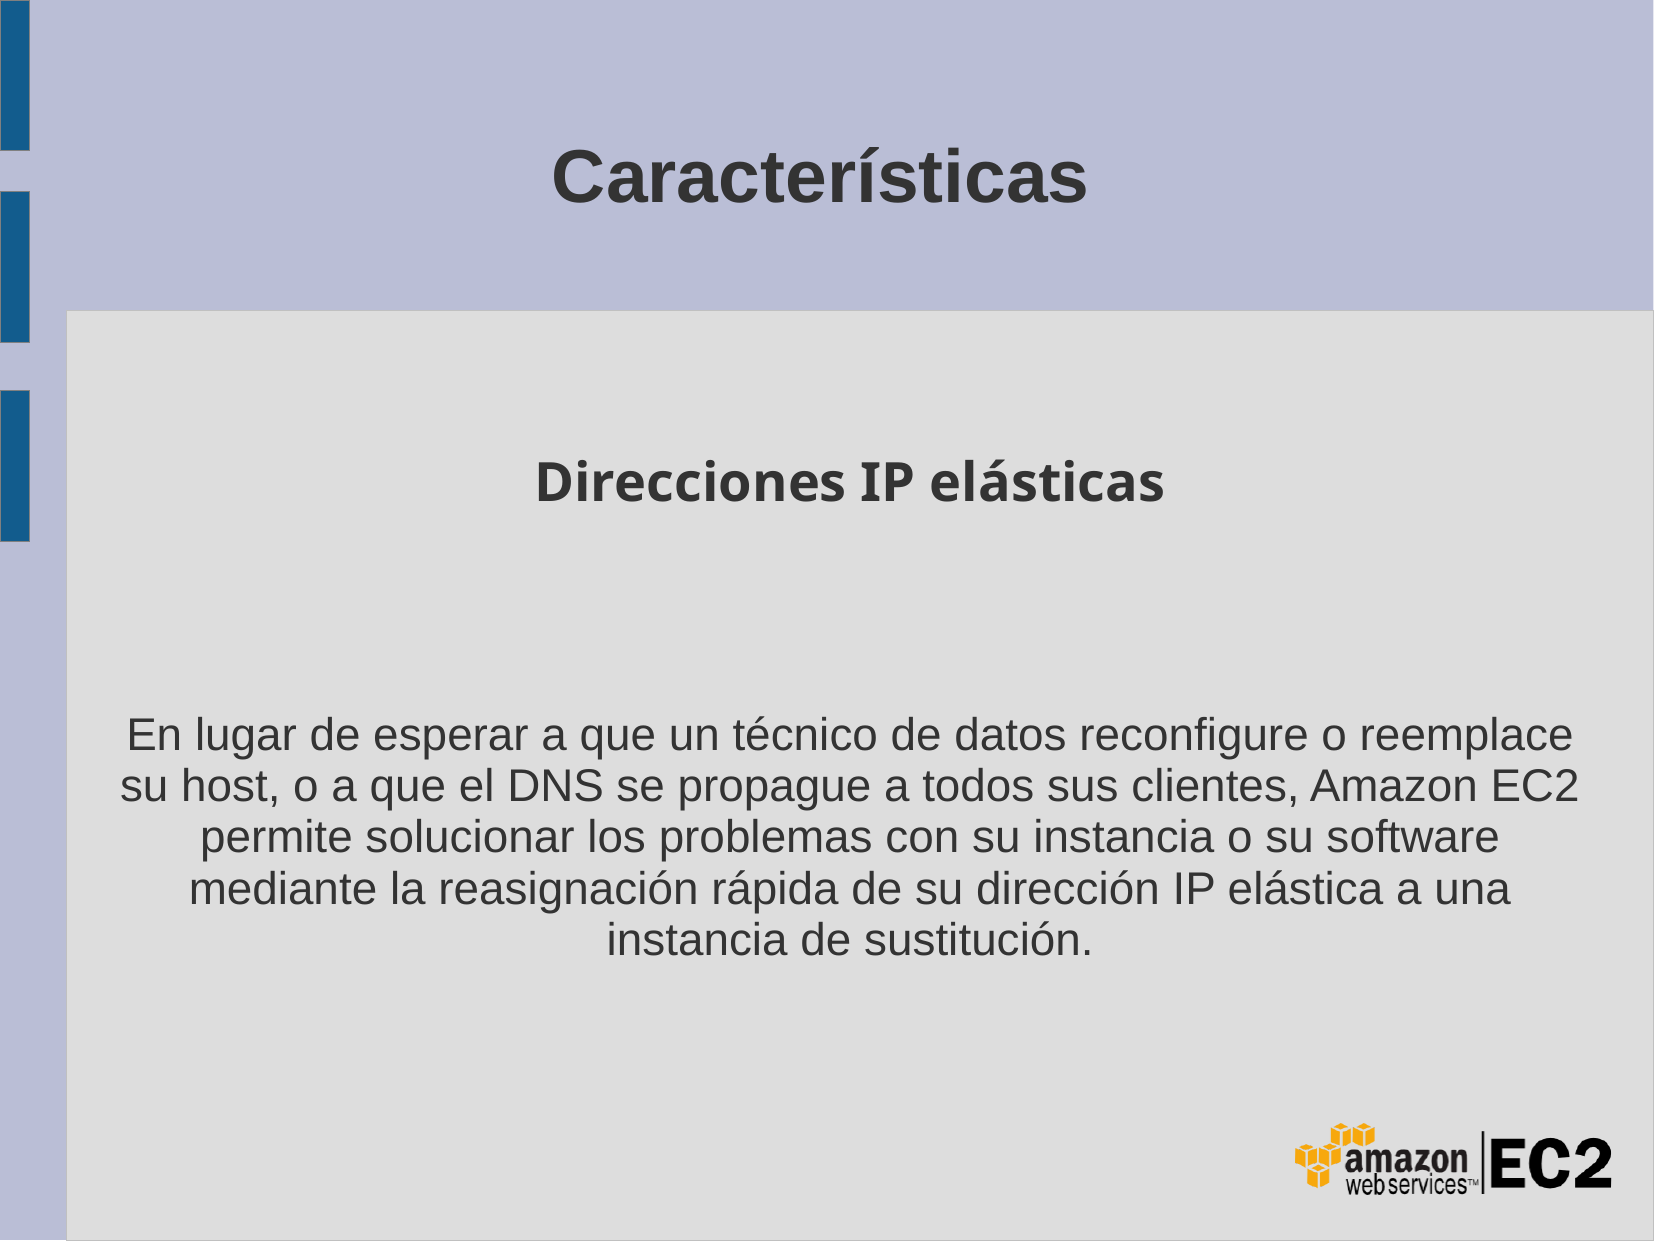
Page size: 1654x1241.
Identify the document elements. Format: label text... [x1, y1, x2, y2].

list Direcciones IP elásticas En lugar de esperar a que un técnico de datos reconfigure o reemplace su host, o a que el DNS se propague a todos sus clientes, Amazon EC2 permite solucionar los problemas con su instancia o su software mediante la reasignación rápida de su dirección IP elástica a una instancia de sustitución. [106, 443, 1595, 1034]
title Características [76, 88, 1565, 266]
picture [1255, 1077, 1654, 1241]
